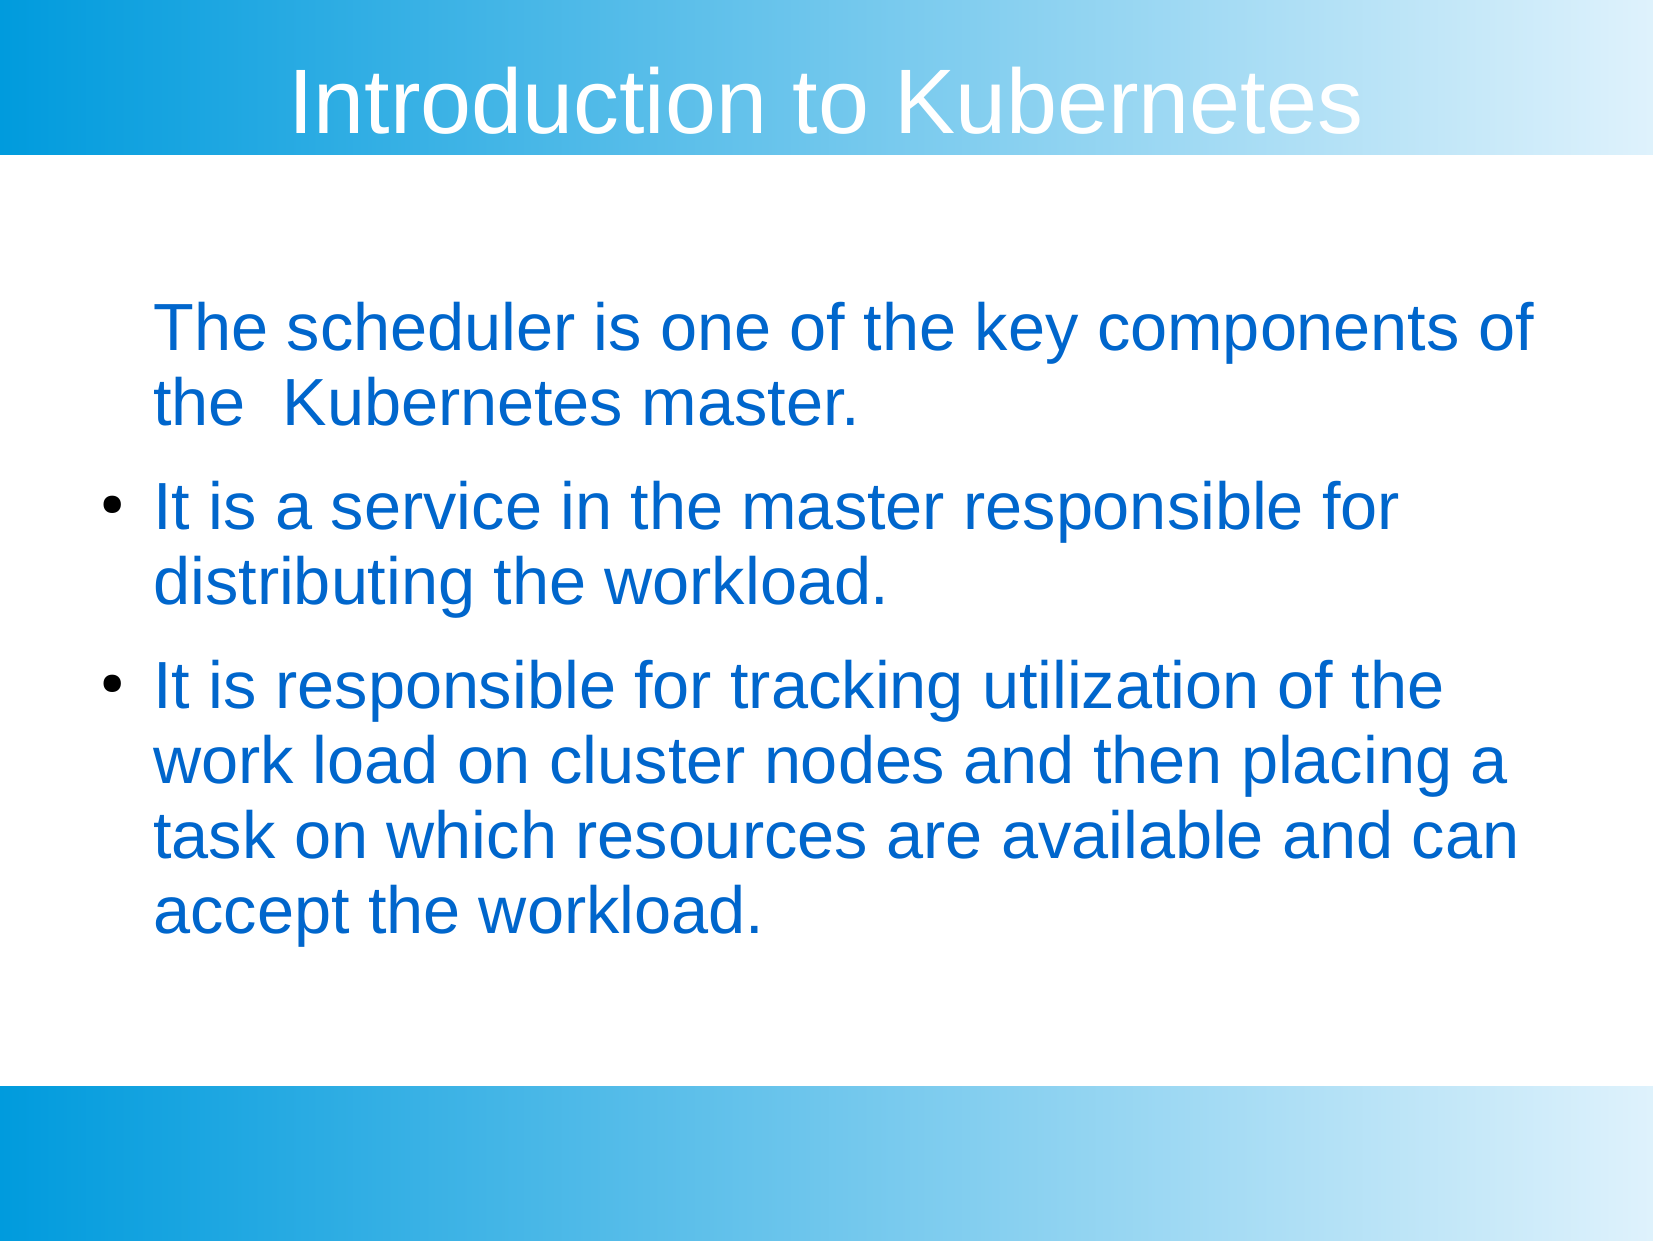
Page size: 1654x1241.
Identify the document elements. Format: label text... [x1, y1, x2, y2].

list The scheduler is one of the key components of the Kubernetes master. It is a service in the master responsible for distributing the workload. It is responsible for tracking utilization of the work load on cluster nodes and then placing a task on which resources are available and can accept the workload. [82, 290, 1571, 756]
title Introduction to Kubernetes [82, 49, 1571, 155]
